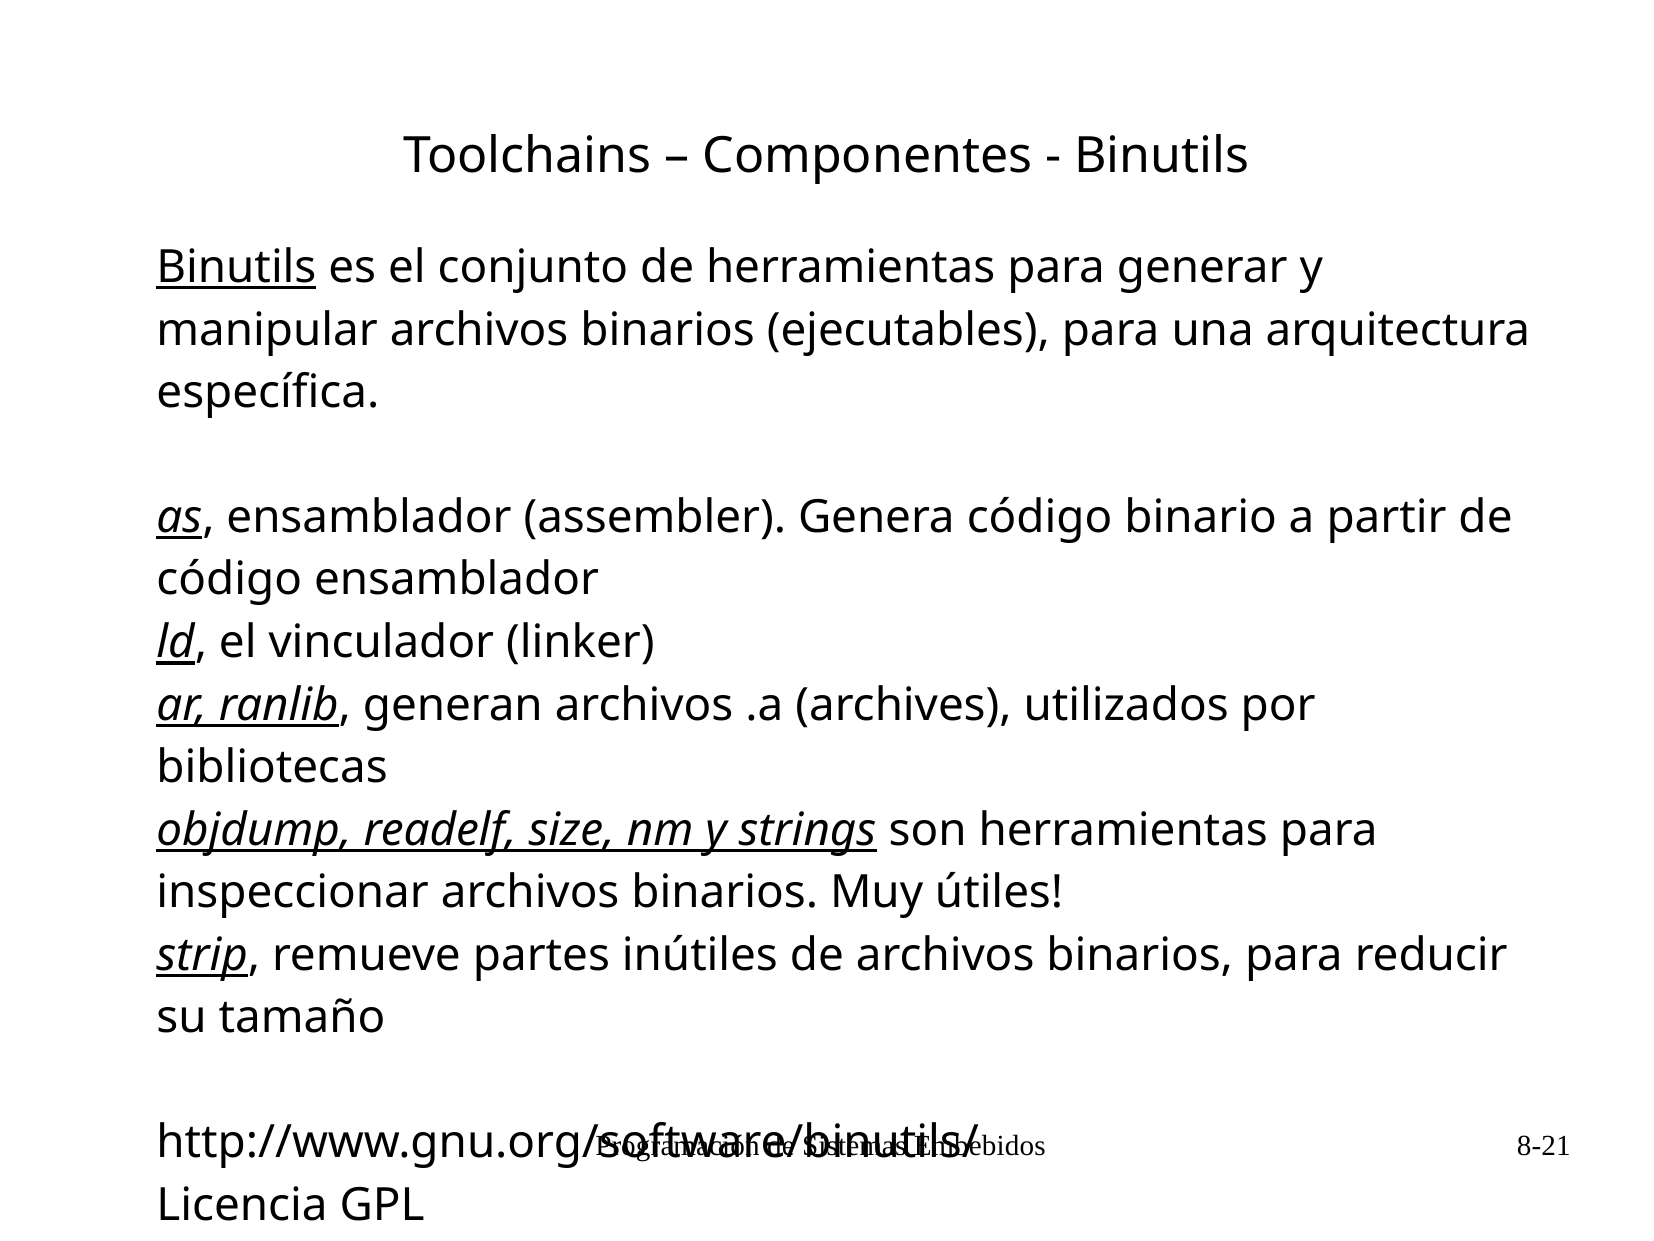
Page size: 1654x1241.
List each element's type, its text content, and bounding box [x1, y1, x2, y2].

title Toolchains – Componentes - Binutils [82, 49, 1571, 257]
text_box Binutils es el conjunto de herramientas para generar y manipular archivos binarios (ejecutables), para una arquitectura específica. as, ensamblador (assembler). Genera código binario a partir de código ensamblador ld, el vinculador (linker) ar, ranlib, generan archivos .a (archives), utilizados por bibliotecas objdump, readelf, size, nm y strings son herramientas para inspeccionar archivos binarios. Muy útiles! strip, remueve partes inútiles de archivos binarios, para reducir su tamaño http://www.gnu.org/software/binutils/ Licencia GPL [141, 226, 1560, 1158]
